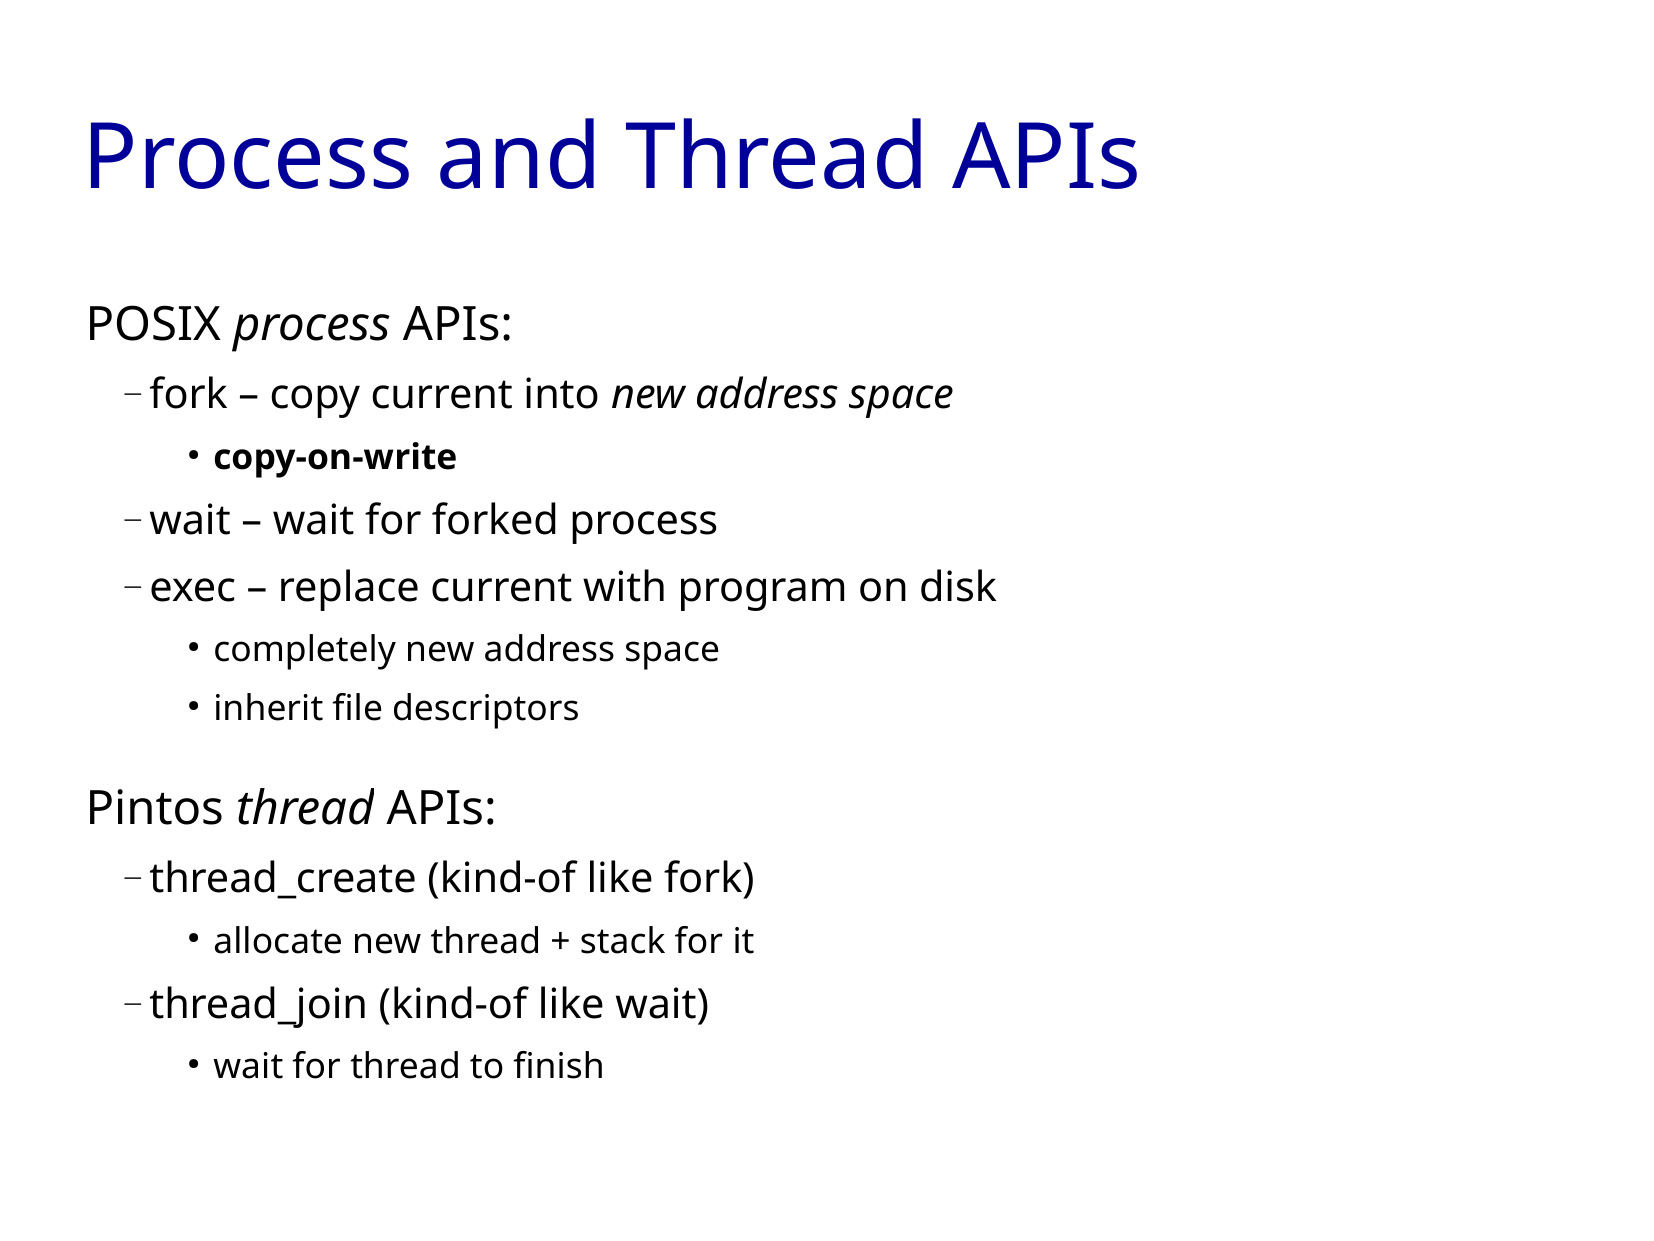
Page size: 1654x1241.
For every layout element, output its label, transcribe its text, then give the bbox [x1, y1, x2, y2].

list POSIX process APIs: fork – copy current into new address space copy-on-write wait – wait for forked process exec – replace current with program on disk completely new address space inherit file descriptors Pintos thread APIs: thread_create (kind-of like fork) allocate new thread + stack for it thread_join (kind-of like wait) wait for thread to finish [60, 290, 1571, 1096]
title Process and Thread APIs [82, 49, 1571, 257]
